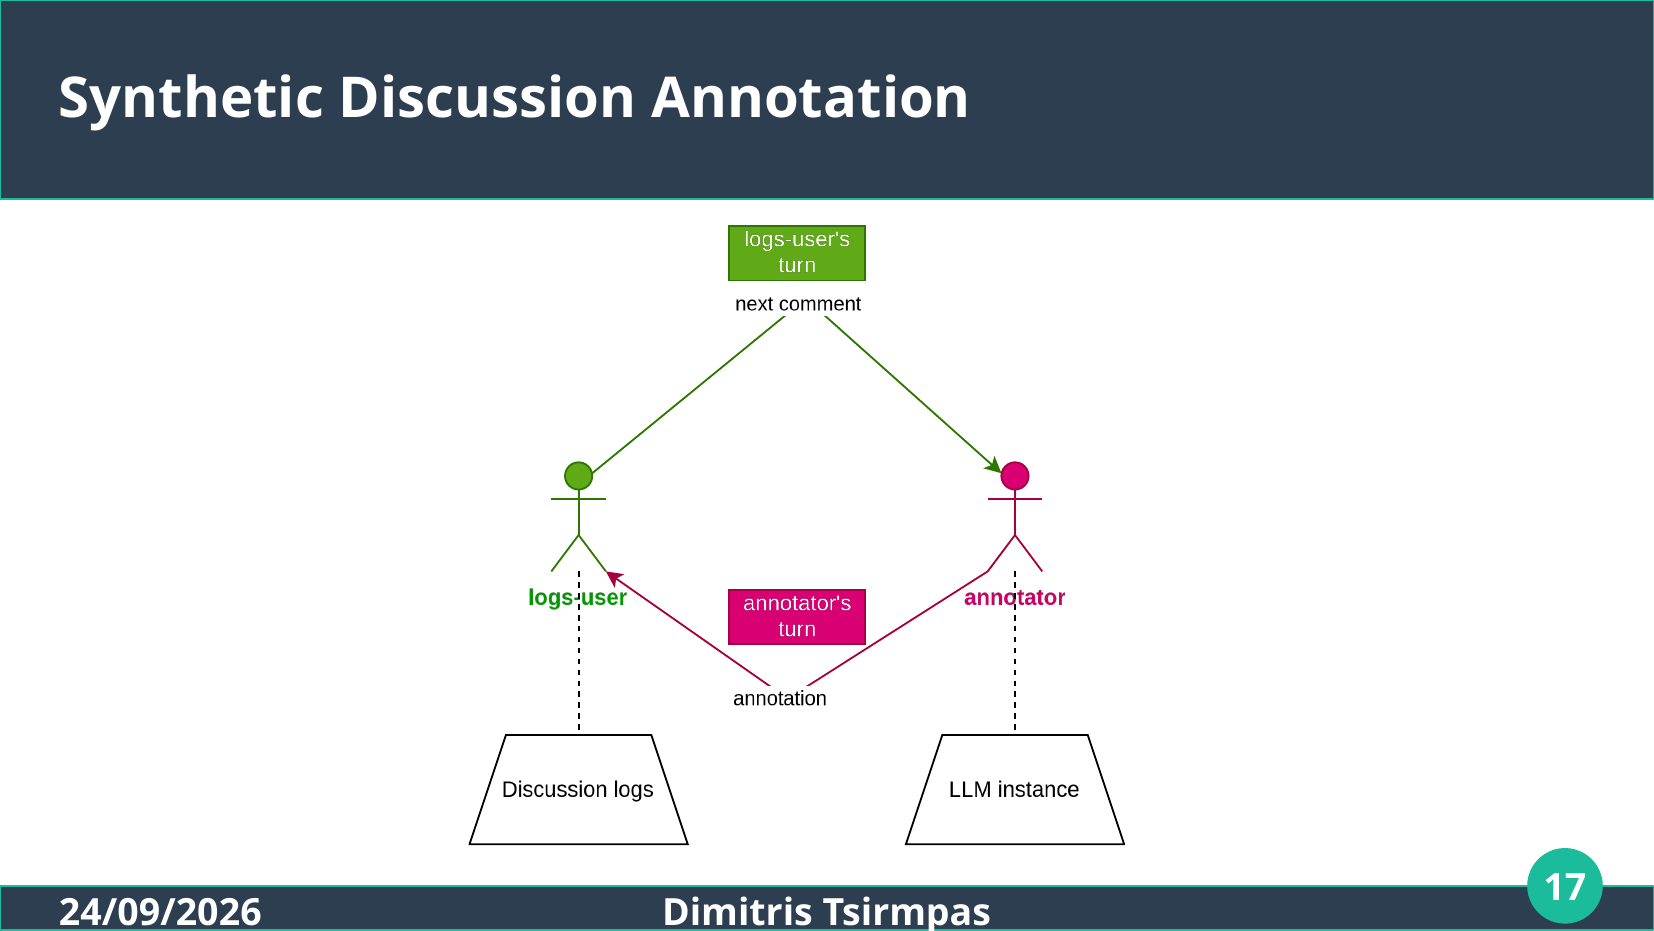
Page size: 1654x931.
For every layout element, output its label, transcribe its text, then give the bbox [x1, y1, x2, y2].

picture [468, 225, 1126, 846]
title Synthetic Discussion Annotation [59, 37, 1595, 155]
